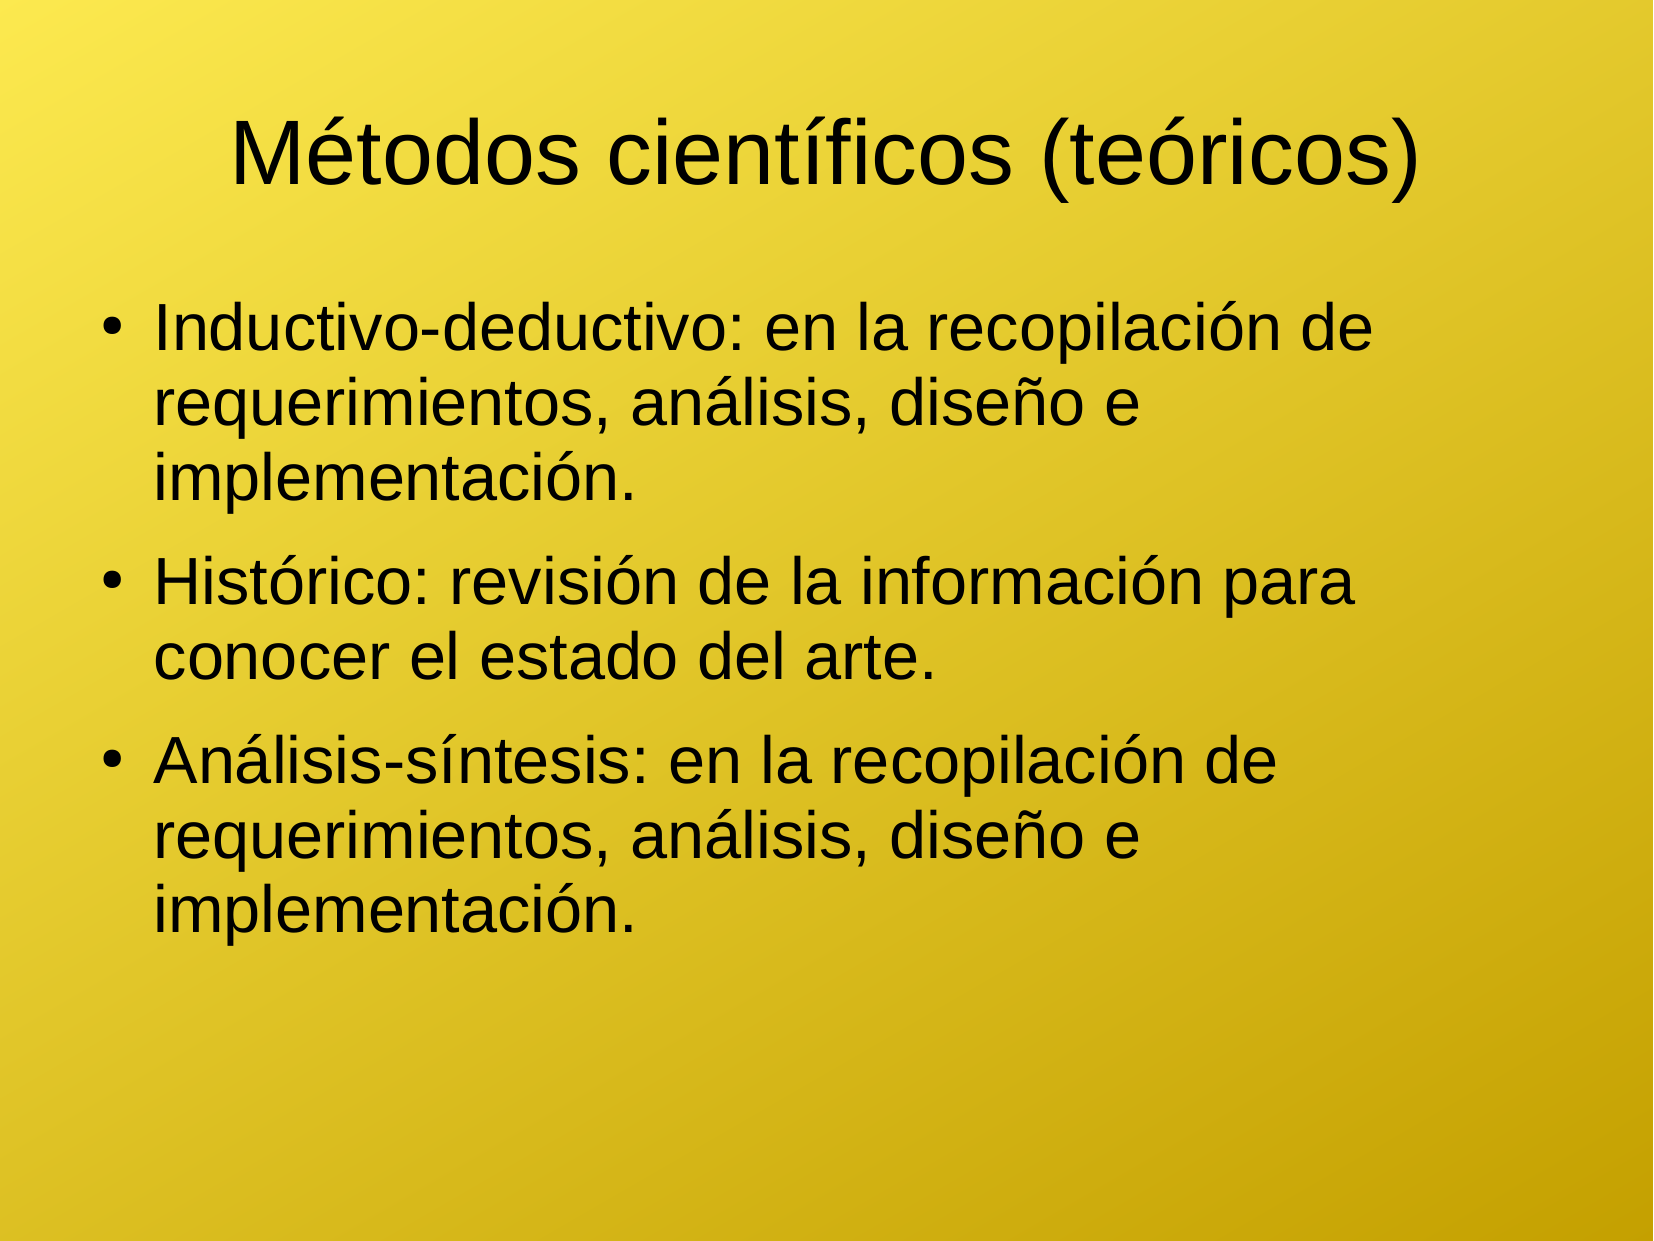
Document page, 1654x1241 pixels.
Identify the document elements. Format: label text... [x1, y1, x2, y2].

list Inductivo-deductivo: en la recopilación de requerimientos, análisis, diseño e implementación. Histórico: revisión de la información para conocer el estado del arte. Análisis-síntesis: en la recopilación de requerimientos, análisis, diseño e implementación. [82, 290, 1571, 1010]
title Métodos científicos (teóricos) [82, 49, 1571, 257]
